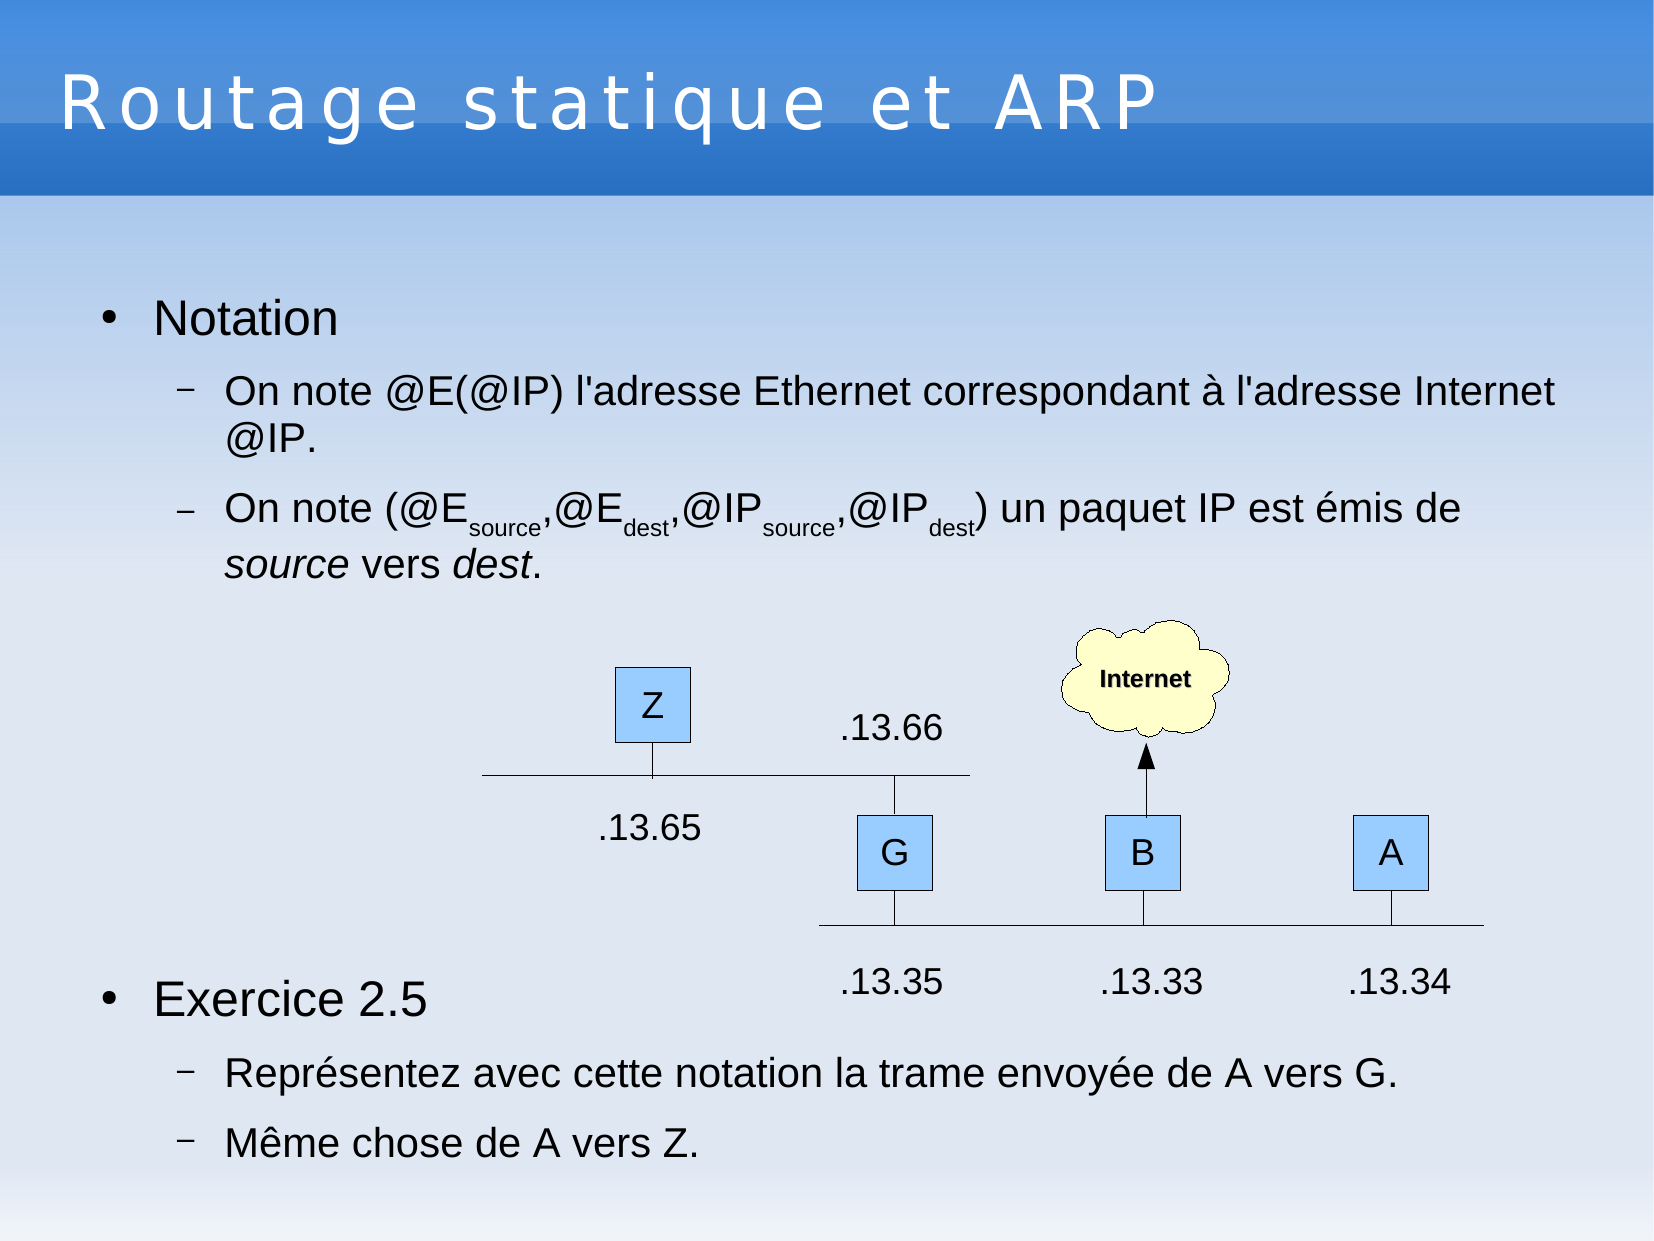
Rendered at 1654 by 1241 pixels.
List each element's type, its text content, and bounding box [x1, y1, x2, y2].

text_box .13.65 [582, 799, 717, 857]
text_box .13.33 [1084, 952, 1219, 1010]
title Routage statique et ARP [59, 36, 1388, 171]
text_box Internet [1061, 620, 1230, 738]
text_box G [857, 815, 933, 891]
text_box .13.34 [1332, 952, 1467, 1010]
picture [0, 0, 1654, 1241]
text_box Z [615, 667, 691, 743]
text_box .13.66 [824, 698, 959, 756]
text_box A [1353, 815, 1429, 891]
text_box B [1105, 815, 1181, 891]
list Notation On note @E(@IP) l'adresse Ethernet correspondant à l'adresse Internet @IP. On note (@Esource,@Edest,@IPsource,@IPdest) un paquet IP est émis de source vers dest. Exercice 2.5 Représentez avec cette notation la trame envoyée de A vers G. Même chose de A vers Z. [82, 290, 1571, 1173]
text_box .13.35 [824, 952, 959, 1010]
